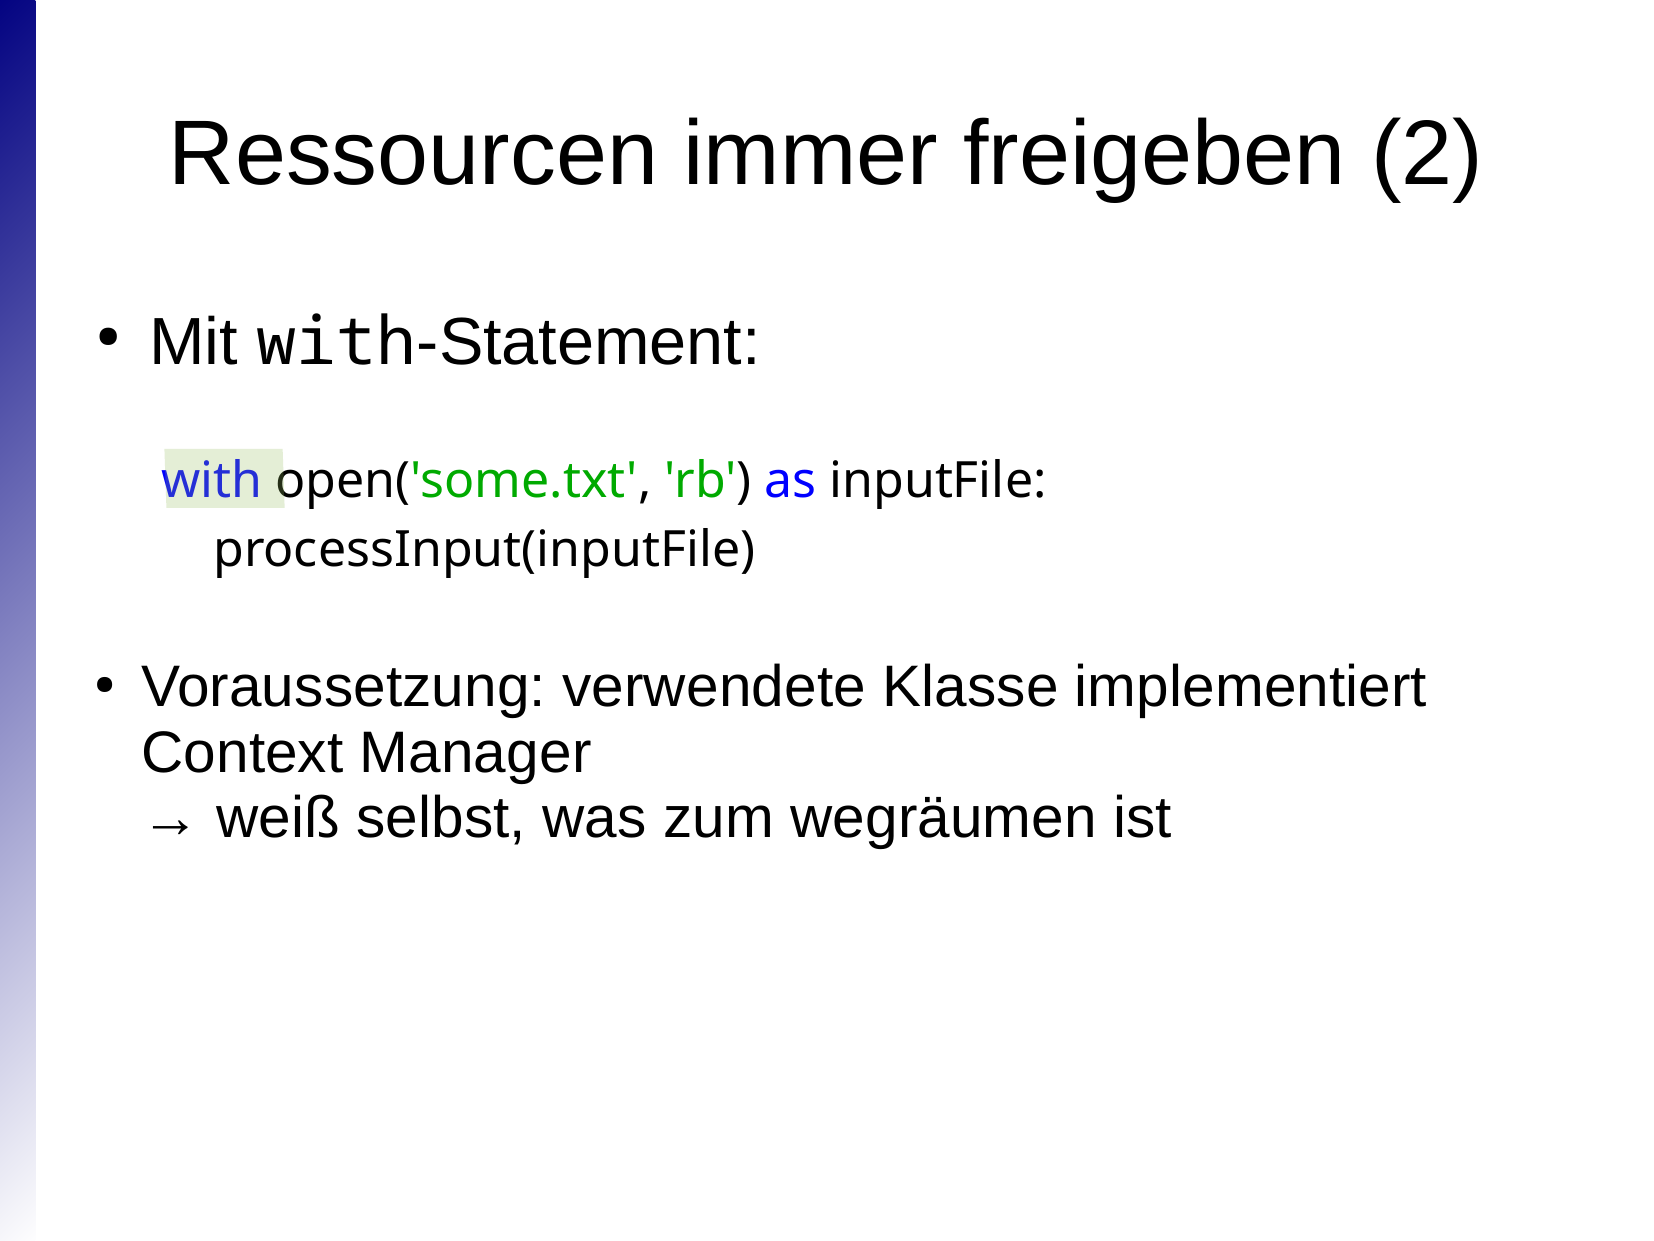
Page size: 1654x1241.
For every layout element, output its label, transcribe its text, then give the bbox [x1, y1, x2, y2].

text_box [164, 448, 285, 508]
list Voraussetzung: verwendete Klasse implementiert Context Manager → weiß selbst, was zum wegräumen ist [78, 653, 1567, 851]
text_box with open('some.txt', 'rb') as inputFile: processInput(inputFile) [94, 437, 1548, 570]
title Ressourcen immer freigeben (2) [82, 49, 1571, 257]
list Mit with-Statement: [78, 292, 1567, 402]
